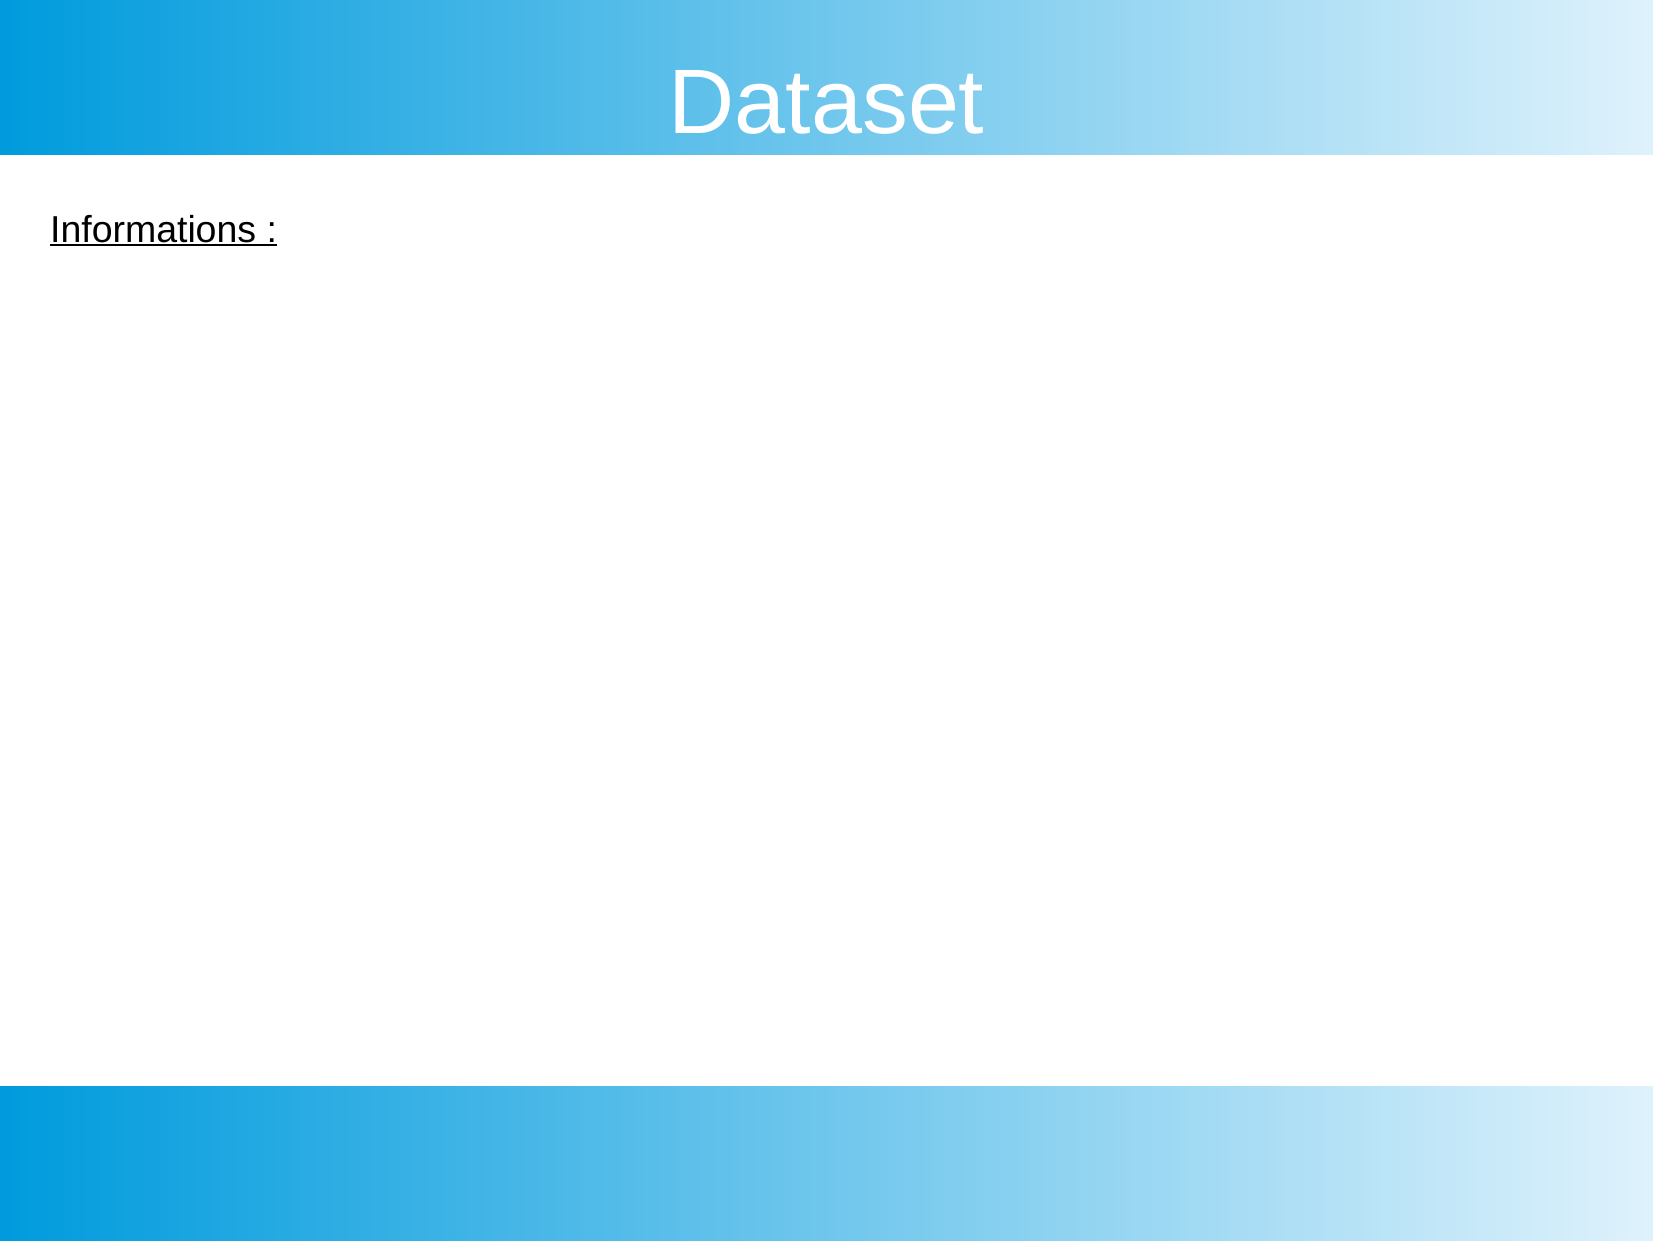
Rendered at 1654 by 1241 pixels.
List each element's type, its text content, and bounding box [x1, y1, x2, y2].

title Dataset [82, 49, 1571, 155]
text_box Informations : [35, 200, 438, 258]
